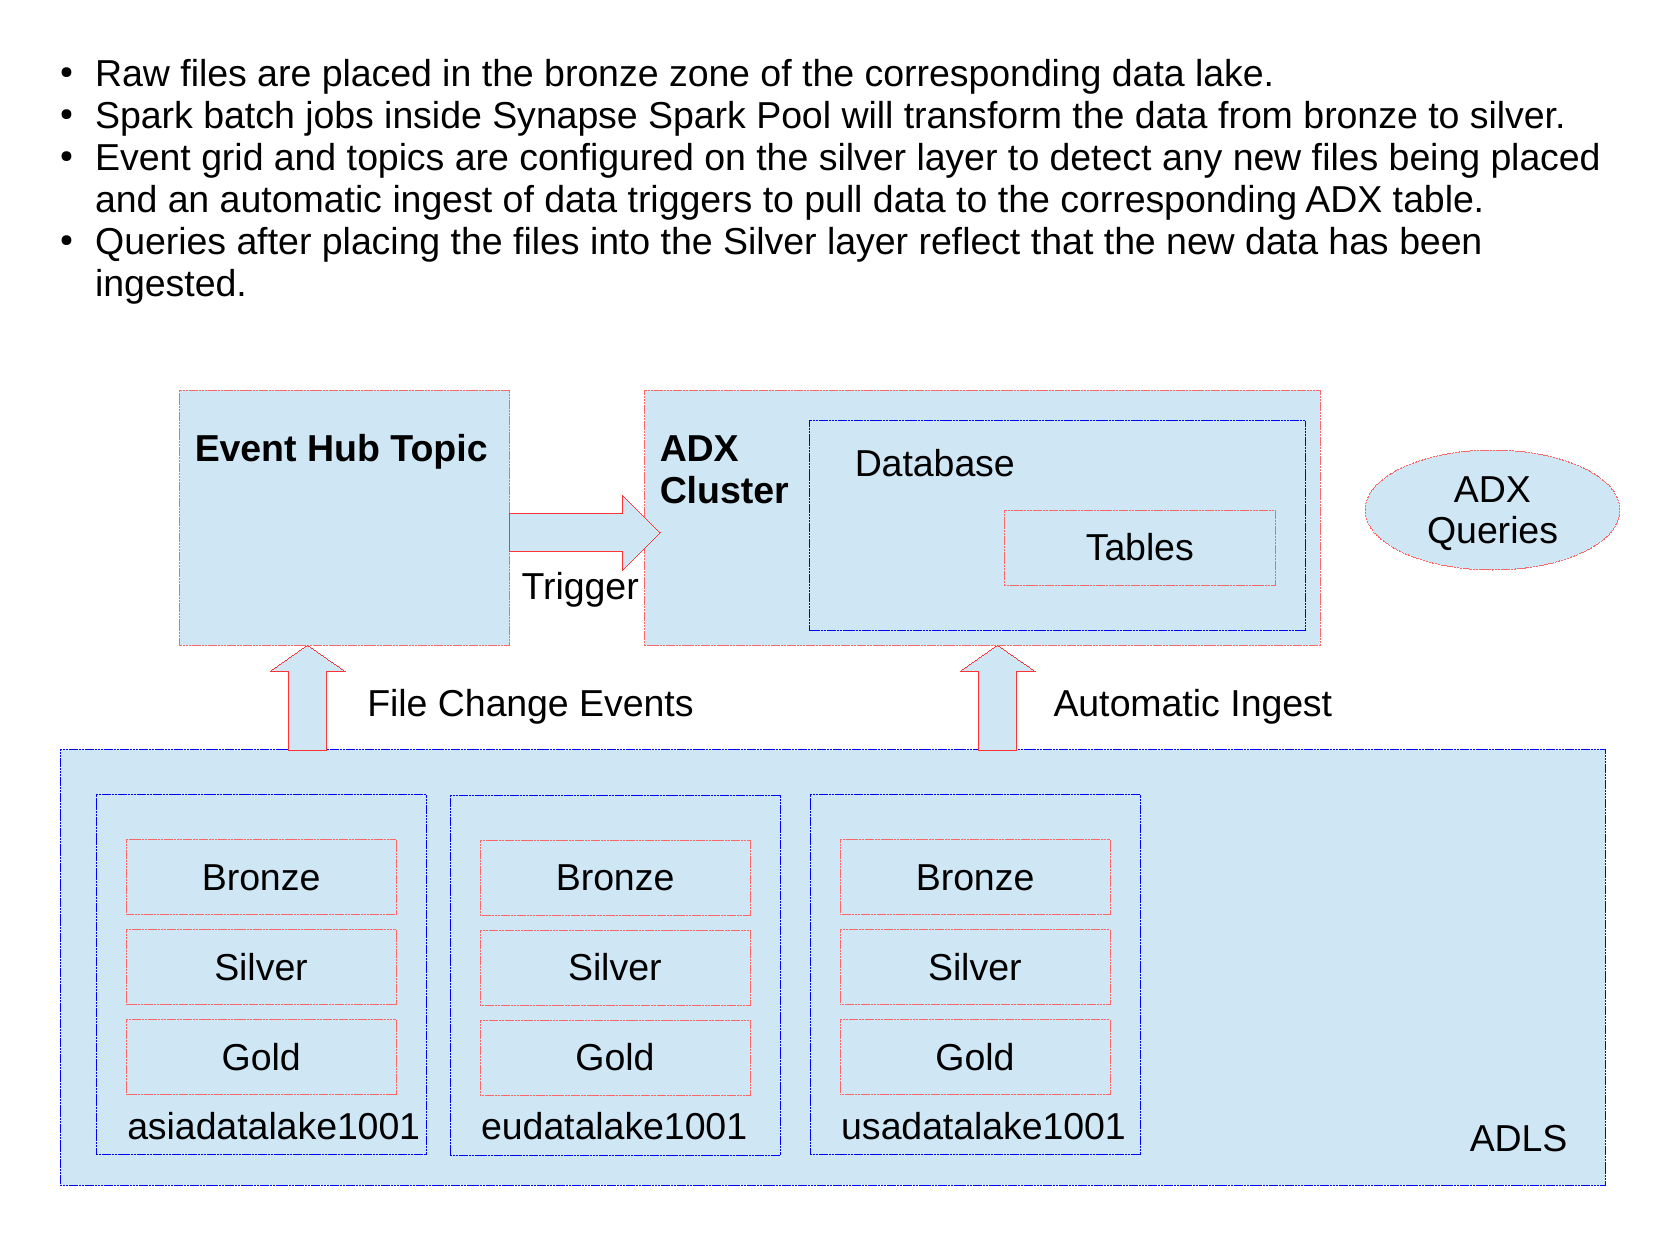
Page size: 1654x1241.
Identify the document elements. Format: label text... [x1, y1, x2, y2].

text_box usadatalake1001 [826, 1098, 1141, 1155]
text_box Trigger [506, 558, 657, 616]
text_box [60, 390, 1605, 1185]
text_box Bronze [840, 840, 1110, 915]
text_box Bronze [480, 840, 750, 915]
text_box Raw files are placed in the bronze zone of the corresponding data lake. Spark batch jobs inside Synapse Spark Pool will transform the data from bronze to silver. Event grid and topics are configured on the silver layer to detect any new files being placed and an automatic ingest of data triggers to pull data to the corresponding ADX table. Queries after placing the files into the Silver layer reflect that the new data has been ingested. [45, 45, 1621, 313]
text_box ADX Cluster [644, 420, 810, 522]
text_box eudatalake1001 [466, 1098, 777, 1156]
text_box Silver [480, 930, 750, 1005]
text_box Event Hub Topic [180, 420, 503, 479]
text_box Tables [1005, 510, 1275, 585]
text_box File Change Events [352, 675, 709, 732]
text_box Silver [126, 930, 396, 1005]
text_box Database [839, 435, 1030, 496]
text_box Bronze [126, 840, 396, 915]
text_box ADX Queries [1365, 450, 1621, 571]
text_box Silver [840, 930, 1110, 1005]
text_box Gold [840, 1020, 1110, 1095]
text_box Automatic Ingest [1038, 675, 1349, 732]
text_box Gold [126, 1020, 396, 1095]
text_box ADLS [1455, 1110, 1591, 1171]
text_box Gold [480, 1020, 750, 1095]
text_box asiadatalake1001 [112, 1098, 436, 1155]
